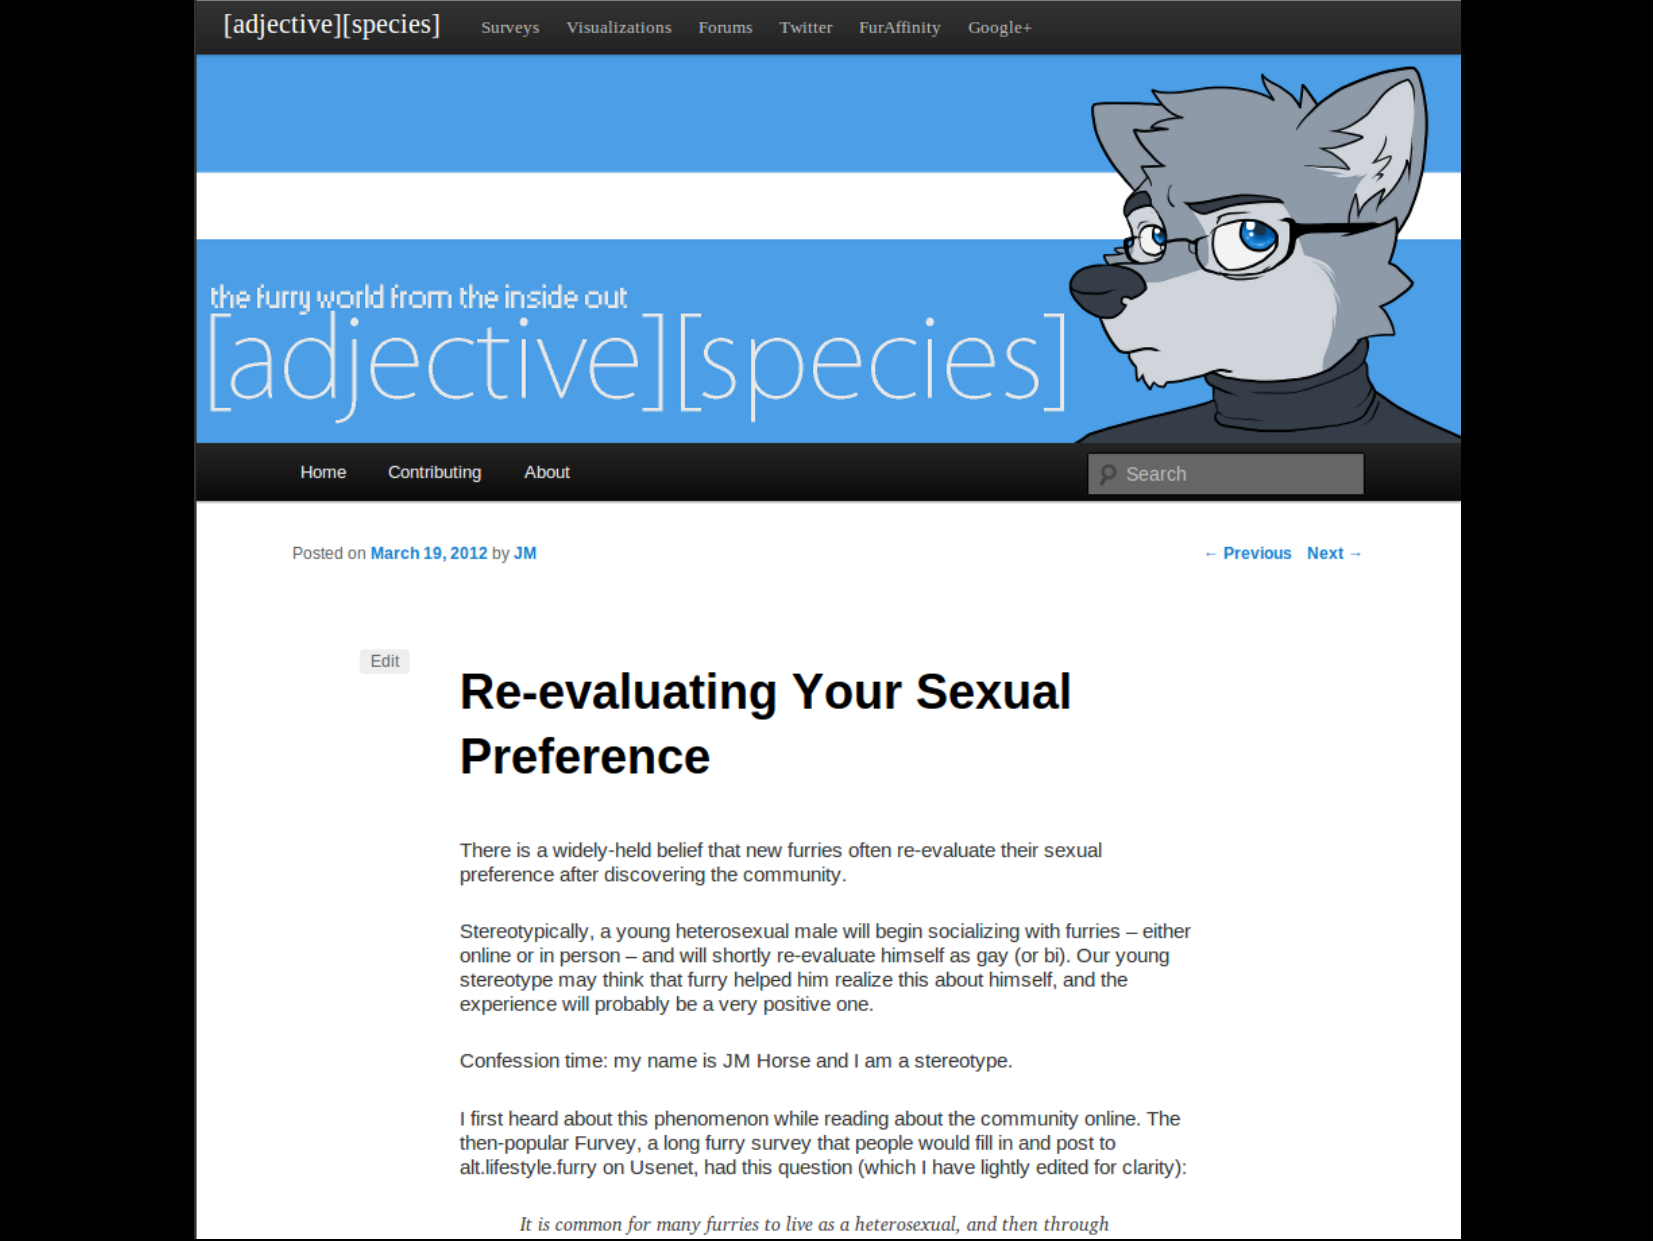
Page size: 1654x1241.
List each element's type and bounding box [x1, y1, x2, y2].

picture [194, 0, 1461, 1239]
